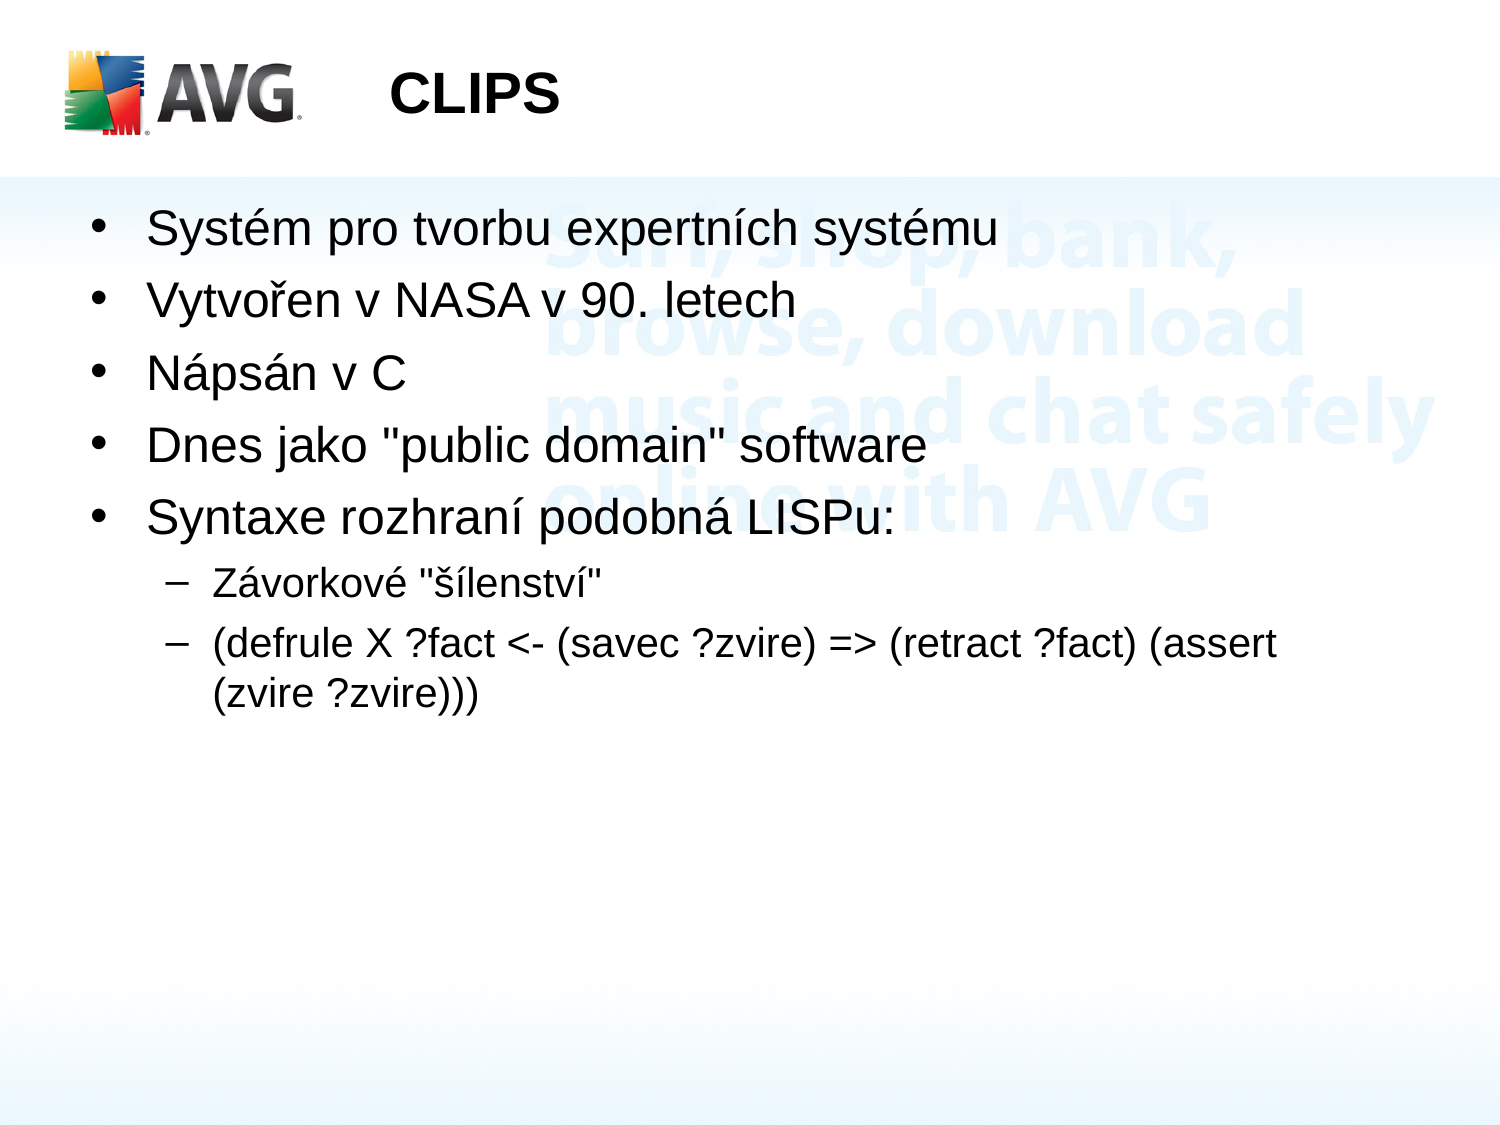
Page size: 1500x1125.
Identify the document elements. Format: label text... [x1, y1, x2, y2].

picture [0, 0, 1500, 1125]
list Systém pro tvorbu expertních systému Vytvořen v NASA v 90. letech Nápsán v C Dnes jako "public domain" software Syntaxe rozhraní podobná LISPu: Závorkové "šílenství" (defrule X ?fact <- (savec ?zvire) => (retract ?fact) (assert (zvire ?zvire))) [75, 187, 1426, 1020]
title CLIPS [375, 29, 1463, 150]
